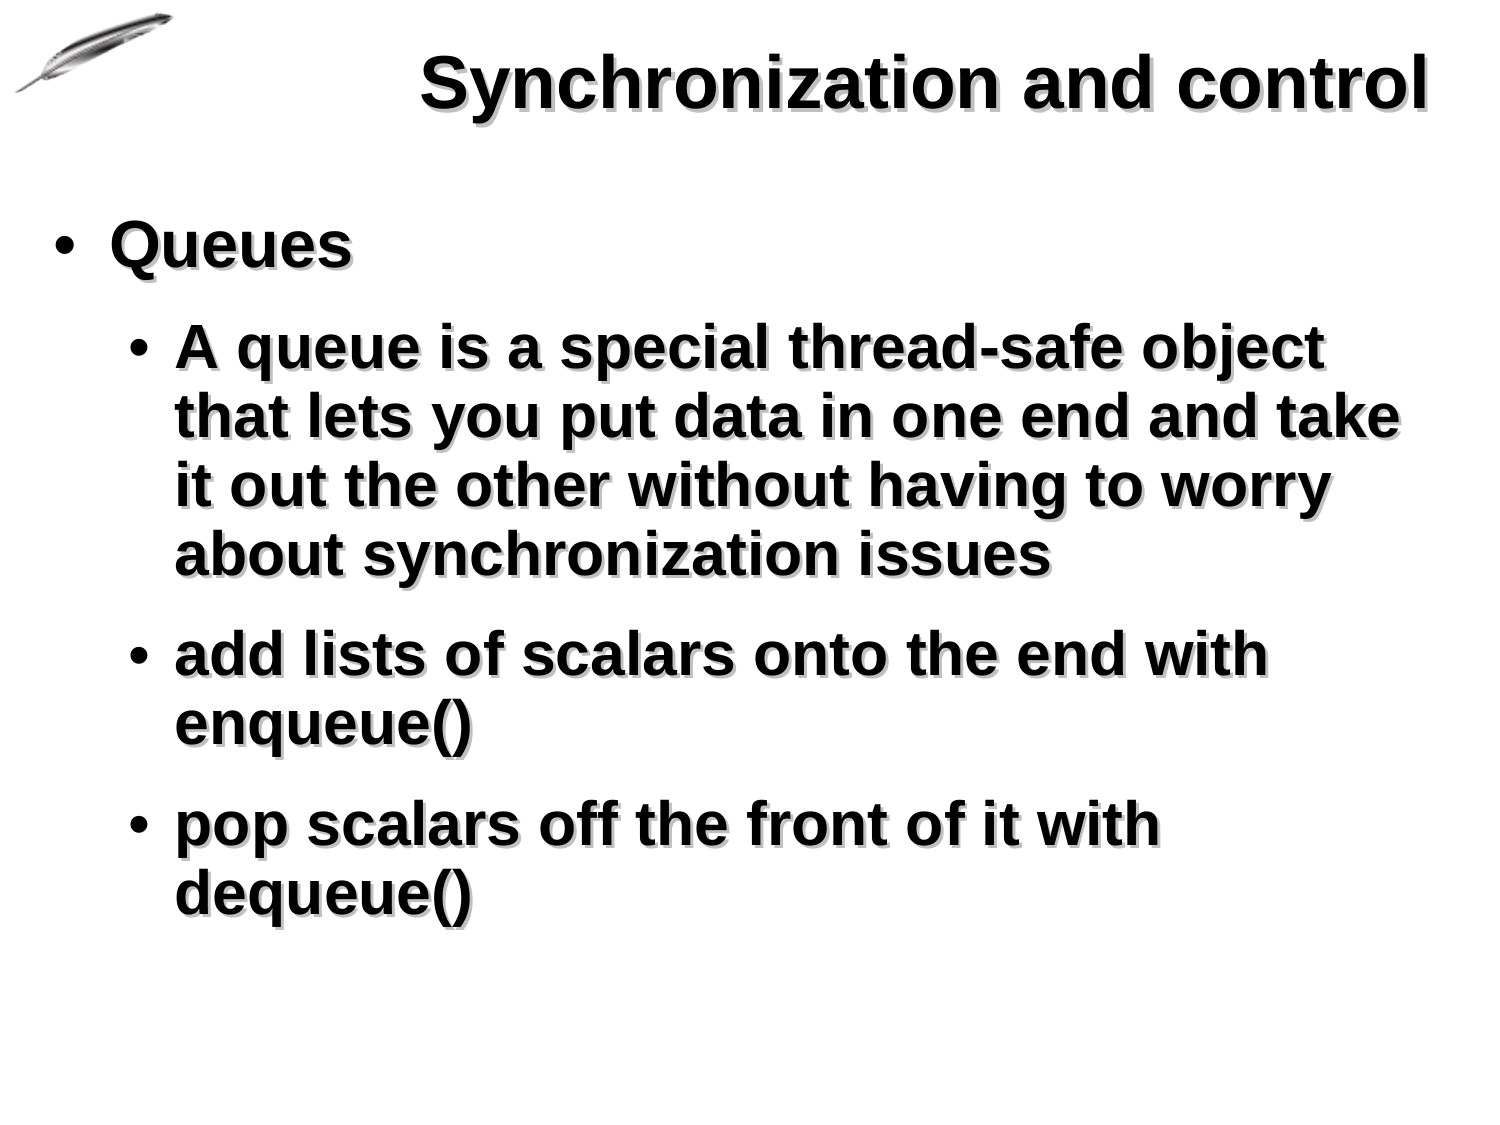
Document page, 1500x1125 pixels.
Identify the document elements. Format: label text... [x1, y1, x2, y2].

title Synchronization and control [419, 0, 1459, 176]
list Queues A queue is a special thread-safe object that lets you put data in one end and take it out the other without having to worry about synchronization issues add lists of scalars onto the end with enqueue() pop scalars off the front of it with dequeue() [53, 207, 1447, 1084]
picture [11, 11, 179, 95]
